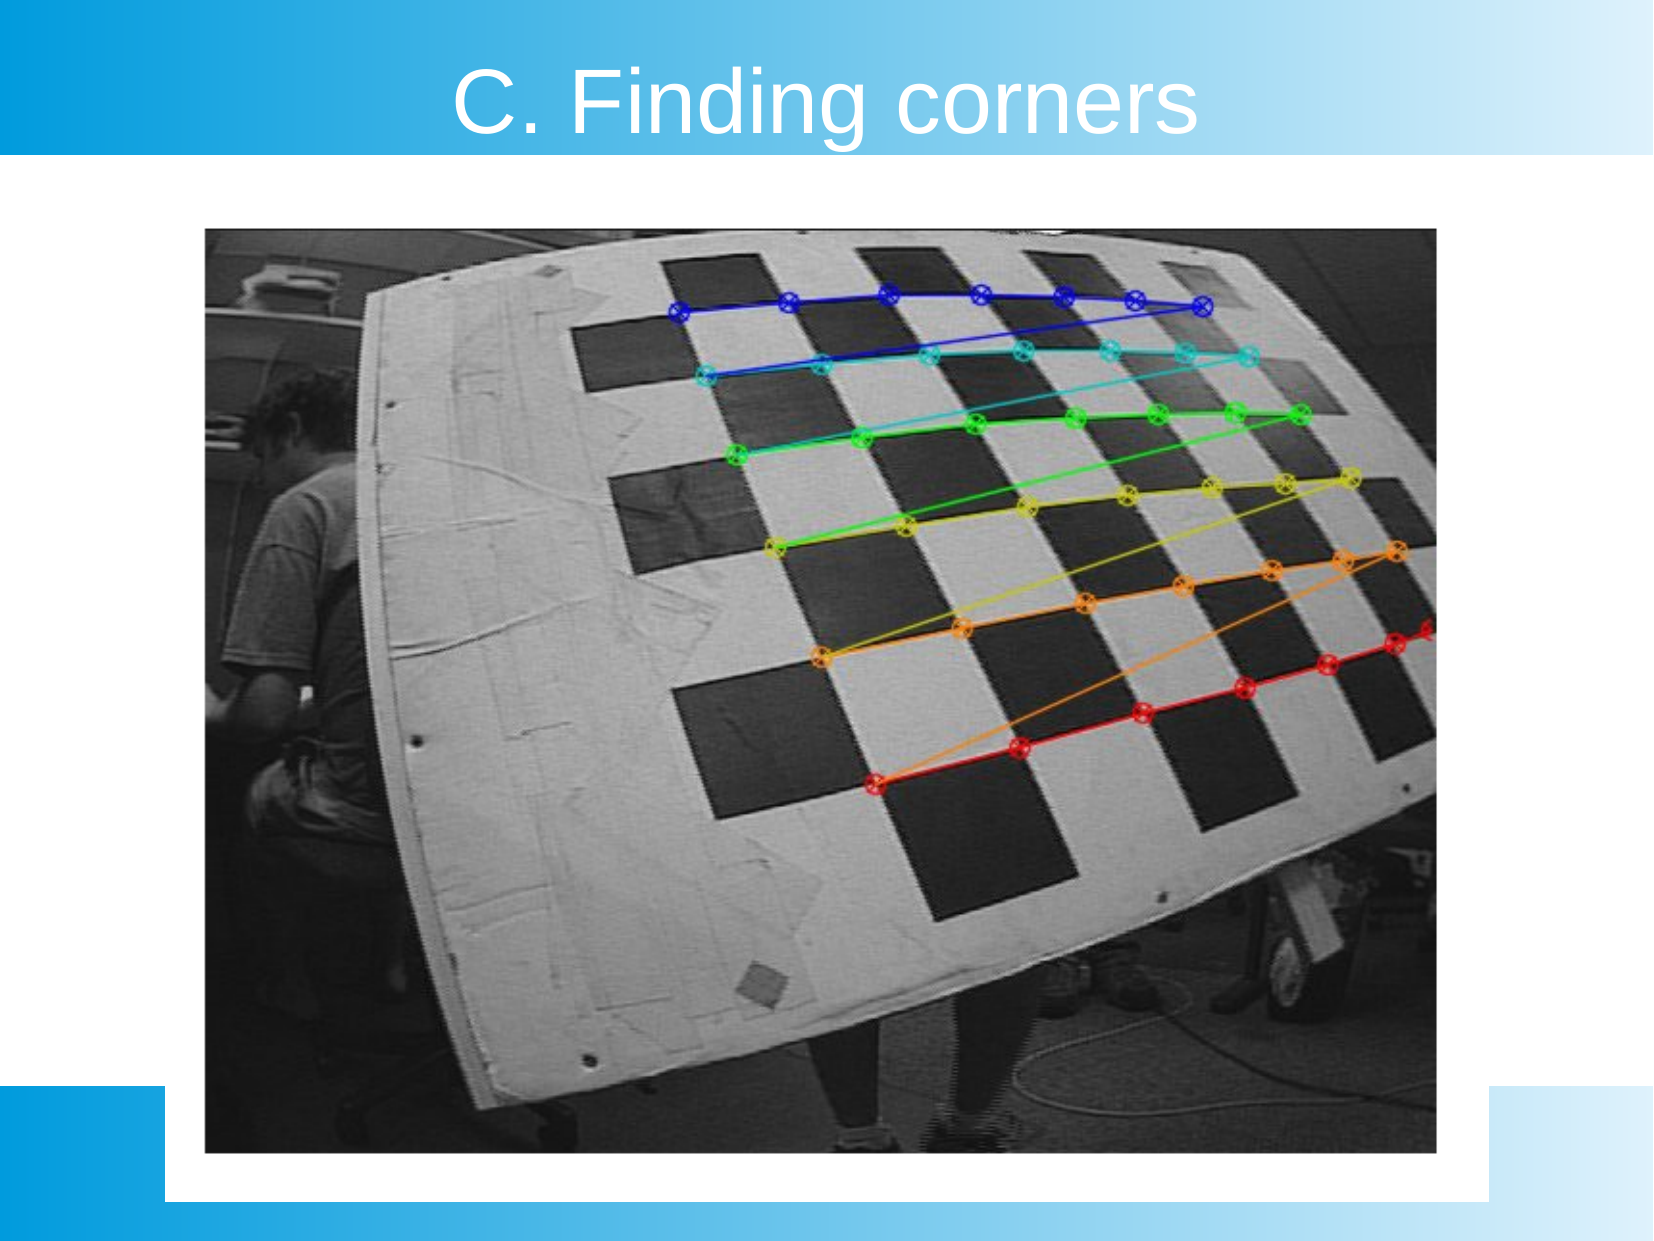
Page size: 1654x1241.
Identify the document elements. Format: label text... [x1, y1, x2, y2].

title C. Finding corners [82, 49, 1571, 155]
picture [165, 179, 1489, 1202]
